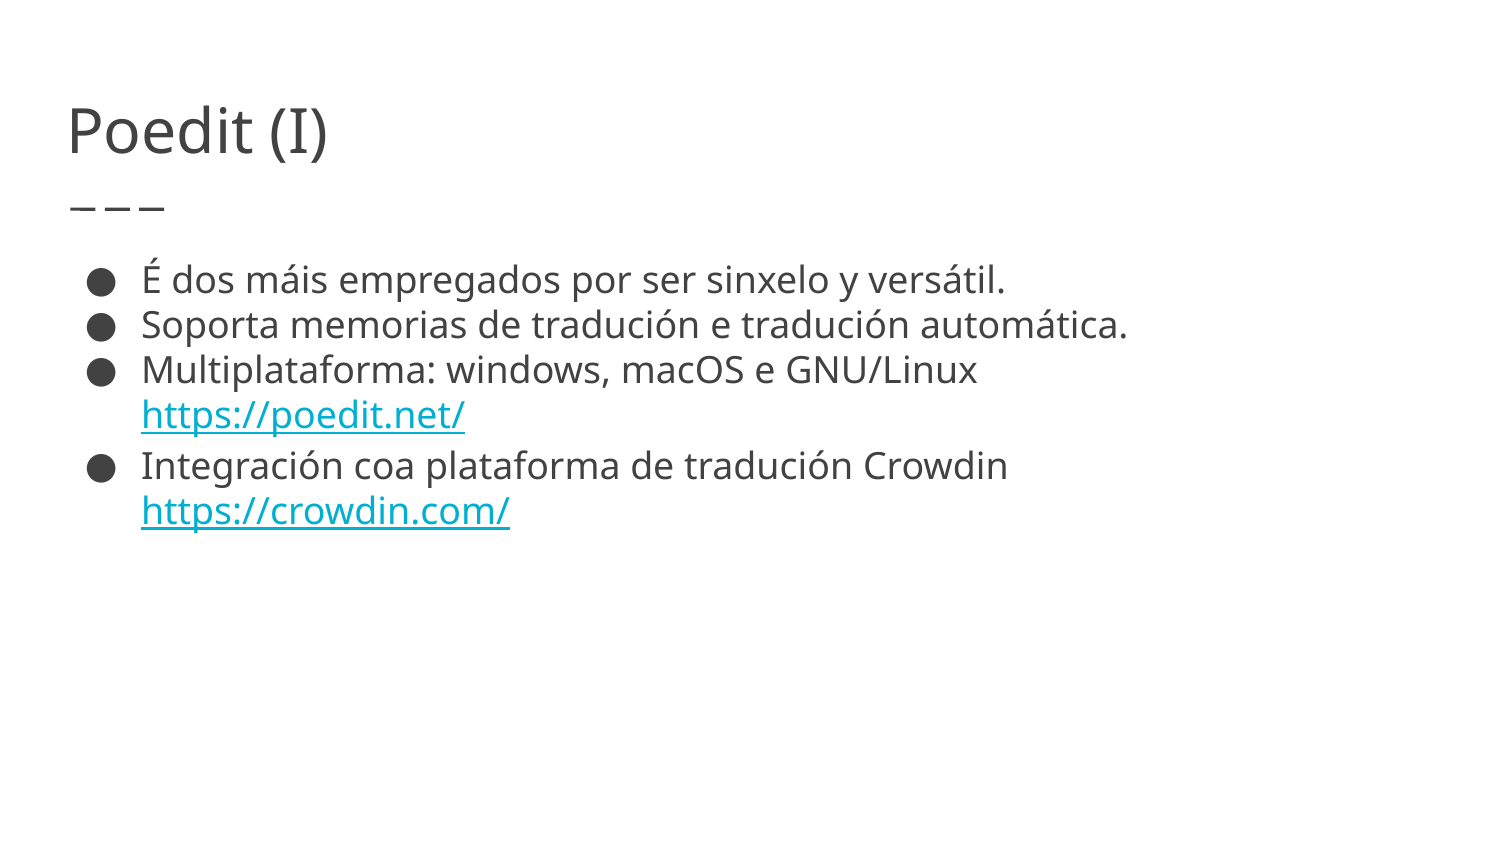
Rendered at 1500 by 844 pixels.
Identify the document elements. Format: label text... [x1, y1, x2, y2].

list É dos máis empregados por ser sinxelo y versátil. Soporta memorias de tradución e tradución automática. Multiplataforma: windows, macOS e GNU/Linux https://poedit.net/ Integración coa plataforma de tradución Crowdin https://crowdin.com/ [51, 240, 1449, 750]
title Poedit (I) [51, 61, 1449, 182]
